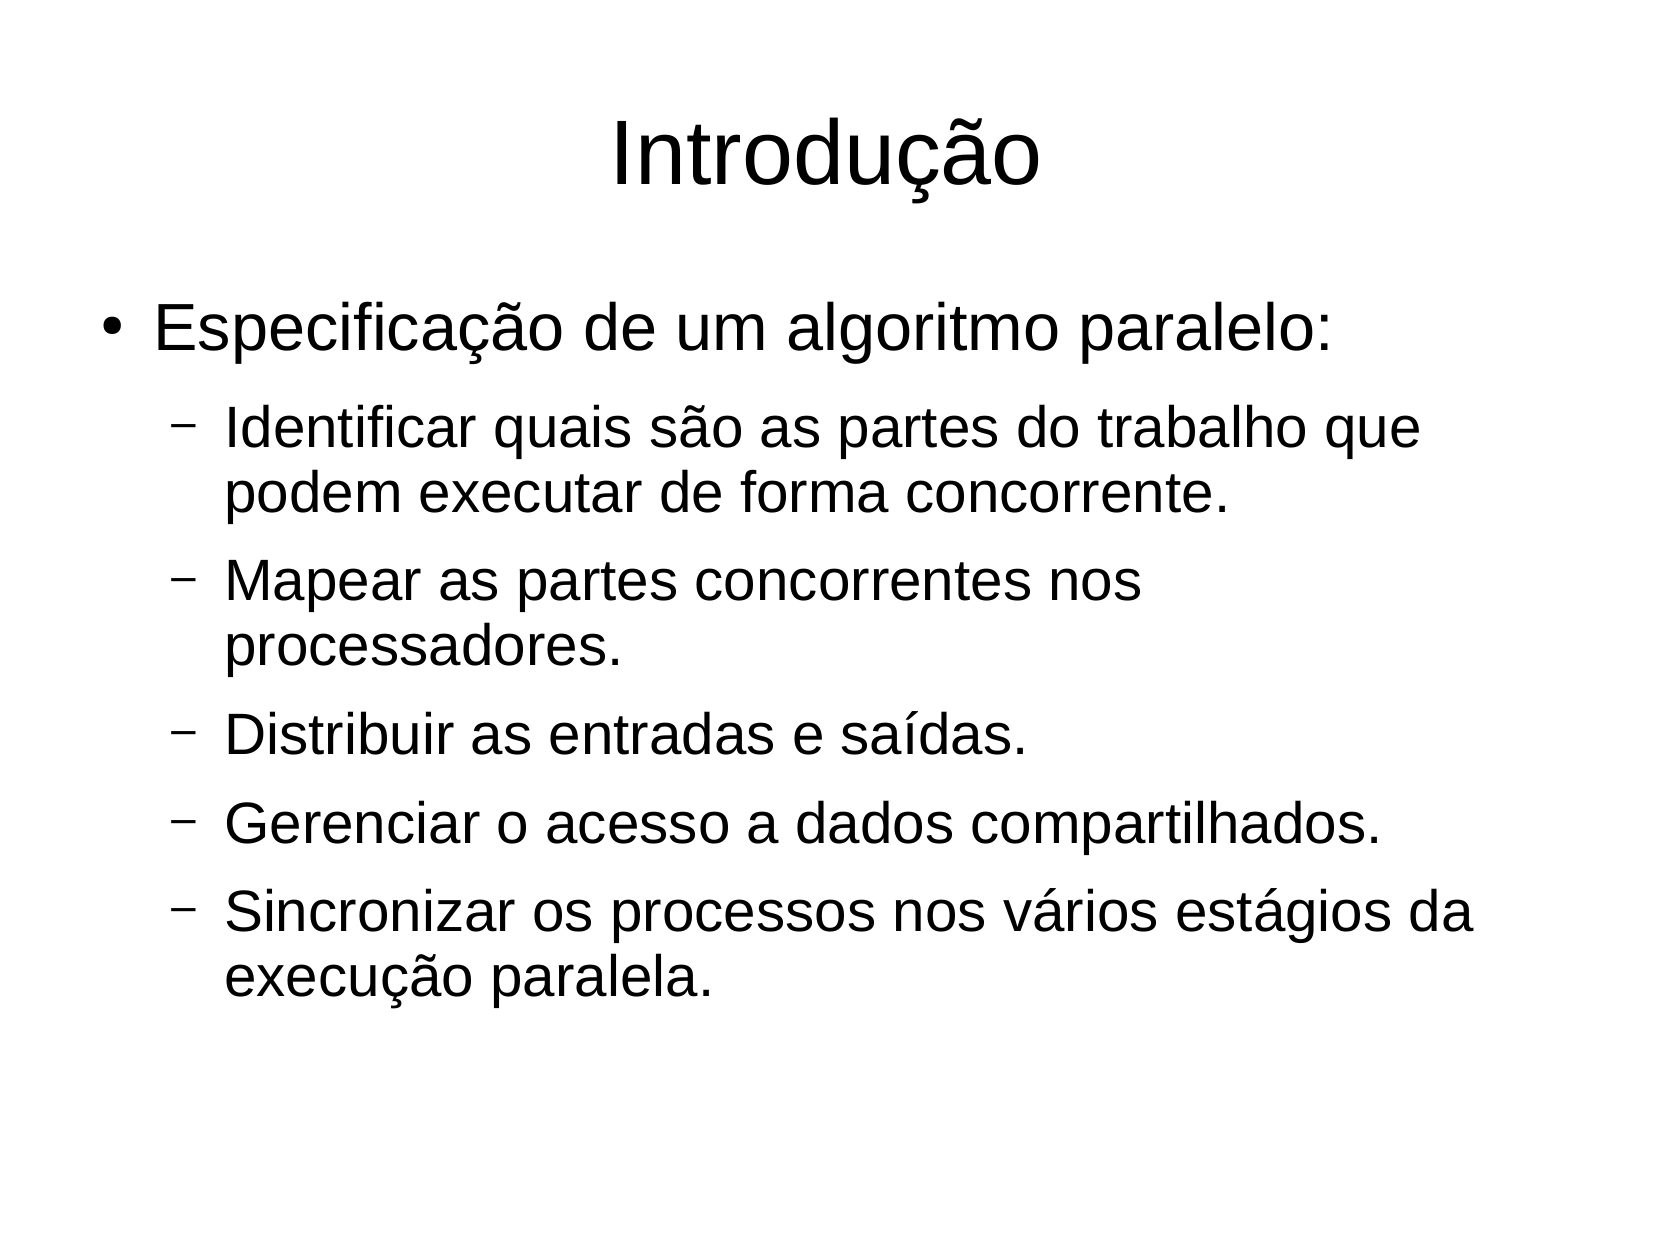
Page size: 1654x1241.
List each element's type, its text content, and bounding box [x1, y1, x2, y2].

title Introdução [82, 49, 1571, 257]
list Especificação de um algoritmo paralelo: Identificar quais são as partes do trabalho que podem executar de forma concorrente. Mapear as partes concorrentes nos processadores. Distribuir as entradas e saídas. Gerenciar o acesso a dados compartilhados. Sincronizar os processos nos vários estágios da execução paralela. [82, 290, 1538, 1010]
